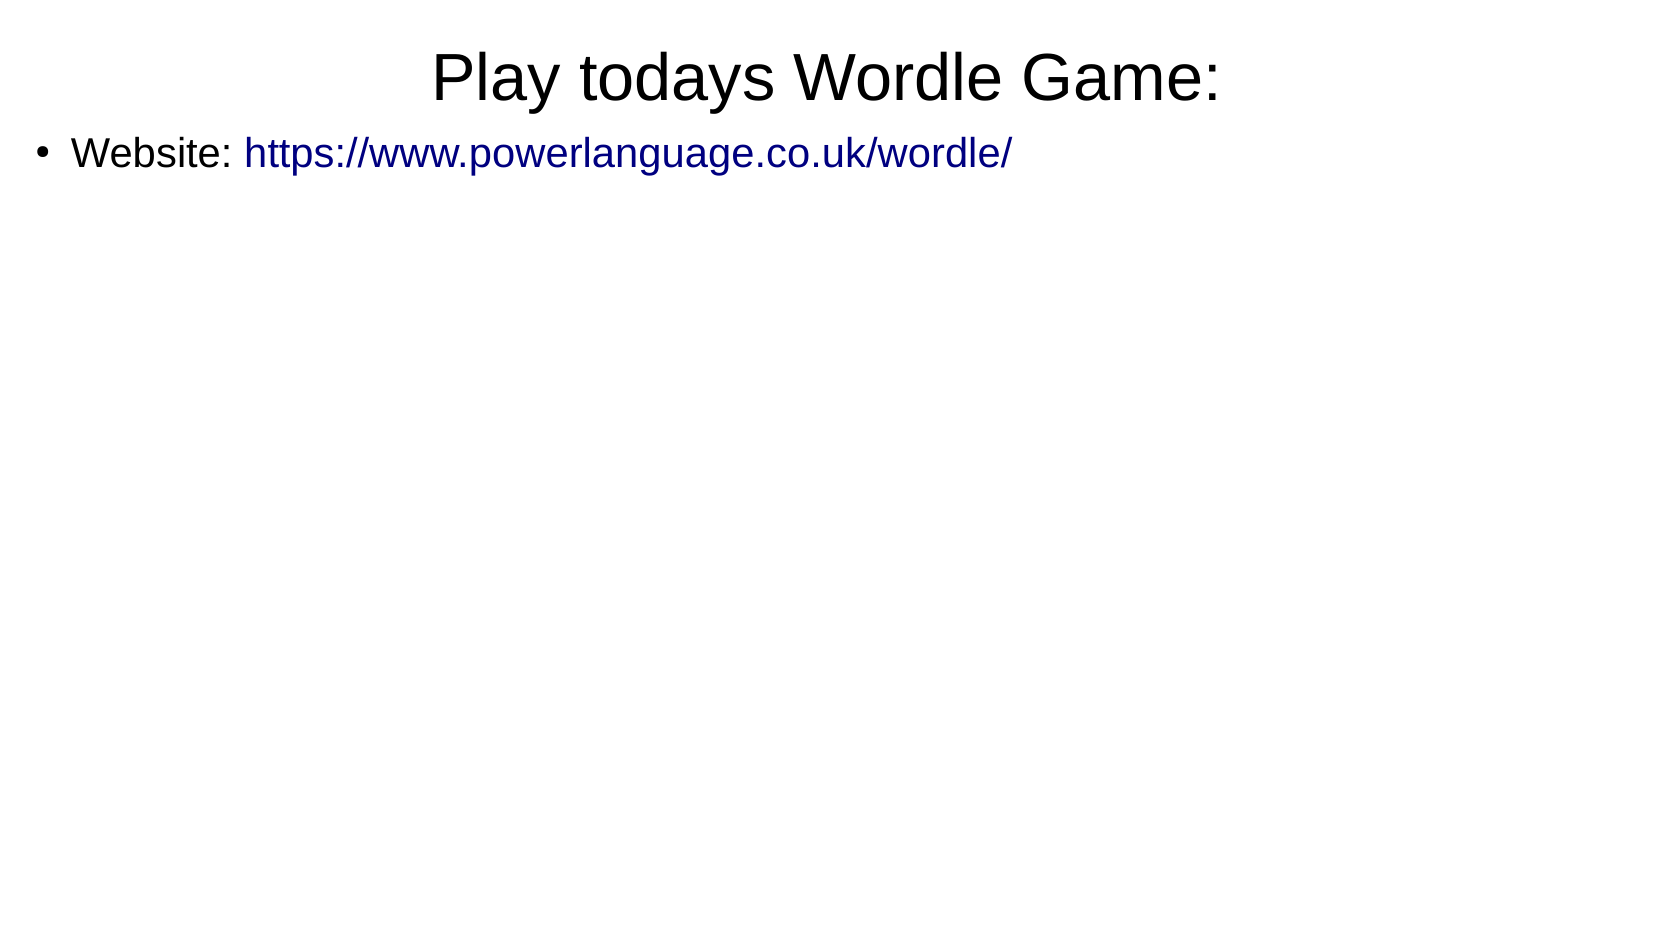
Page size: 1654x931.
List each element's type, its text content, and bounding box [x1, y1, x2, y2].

subtitle Website: https://www.powerlanguage.co.uk/wordle/ [35, 129, 1524, 863]
title Play todays Wordle Game: [82, 37, 1571, 119]
